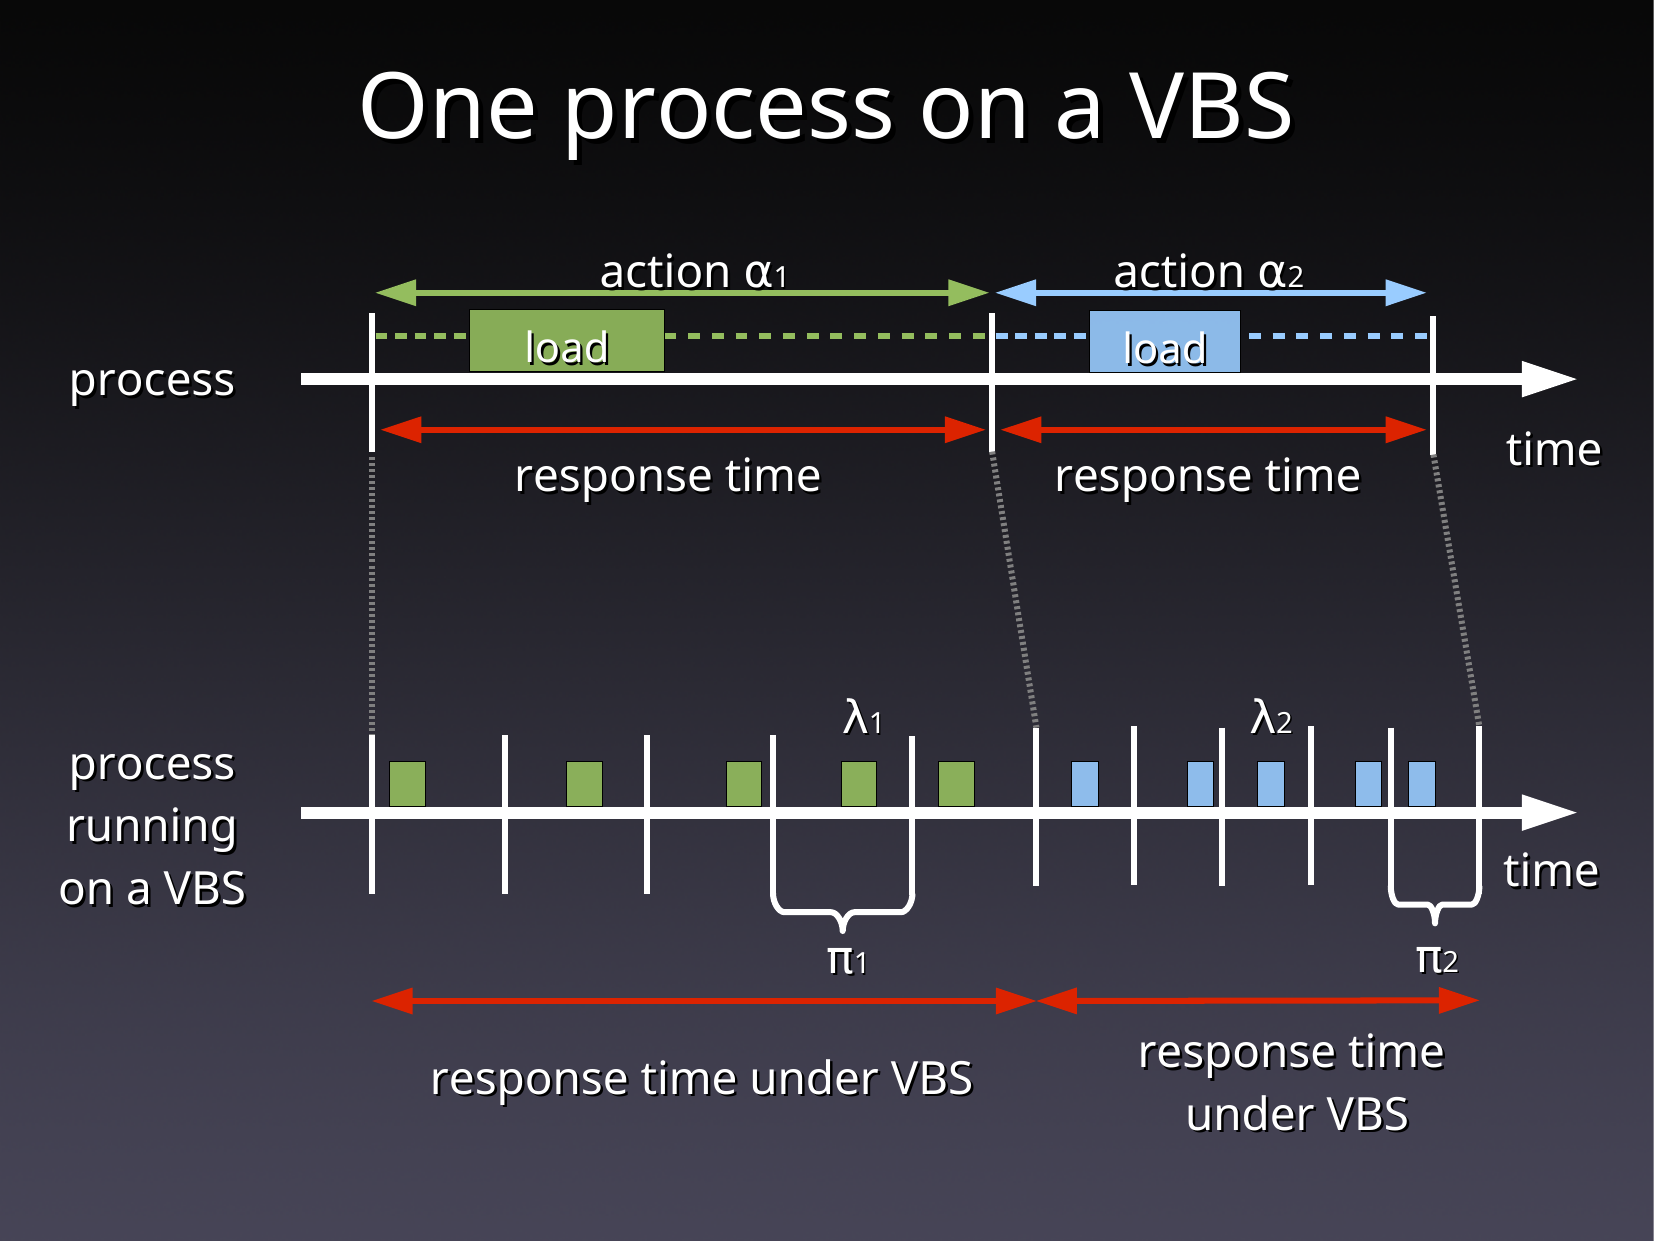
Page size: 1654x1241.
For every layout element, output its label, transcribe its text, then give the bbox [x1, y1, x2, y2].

title One process on a VBS [120, 0, 1533, 208]
text_box π2 [1408, 929, 1466, 984]
text_box time [1505, 415, 1624, 478]
picture [0, 0, 1654, 1241]
text_box response time under VBS [429, 1045, 1052, 1107]
text_box [469, 309, 665, 317]
text_box process [39, 346, 265, 409]
text_box load [469, 317, 665, 374]
text_box action α2 [1113, 238, 1338, 302]
text_box [1355, 761, 1382, 807]
text_box [841, 761, 877, 807]
text_box [1408, 761, 1436, 807]
text_box [1089, 310, 1241, 318]
text_box λ2 [1240, 690, 1303, 745]
text_box load [1089, 318, 1241, 381]
text_box [1257, 761, 1285, 807]
text_box [726, 761, 762, 807]
text_box response time [514, 442, 860, 505]
text_box [389, 761, 426, 807]
text_box [566, 761, 603, 807]
text_box [1071, 761, 1099, 807]
text_box [1187, 761, 1214, 807]
text_box [938, 761, 975, 807]
text_box process running on a VBS [39, 730, 265, 916]
text_box response time under VBS [1122, 1018, 1472, 1142]
text_box action α1 [599, 238, 824, 302]
text_box π1 [819, 931, 877, 985]
text_box response time [1054, 442, 1401, 505]
text_box time [1503, 837, 1622, 900]
text_box λ1 [832, 690, 895, 745]
